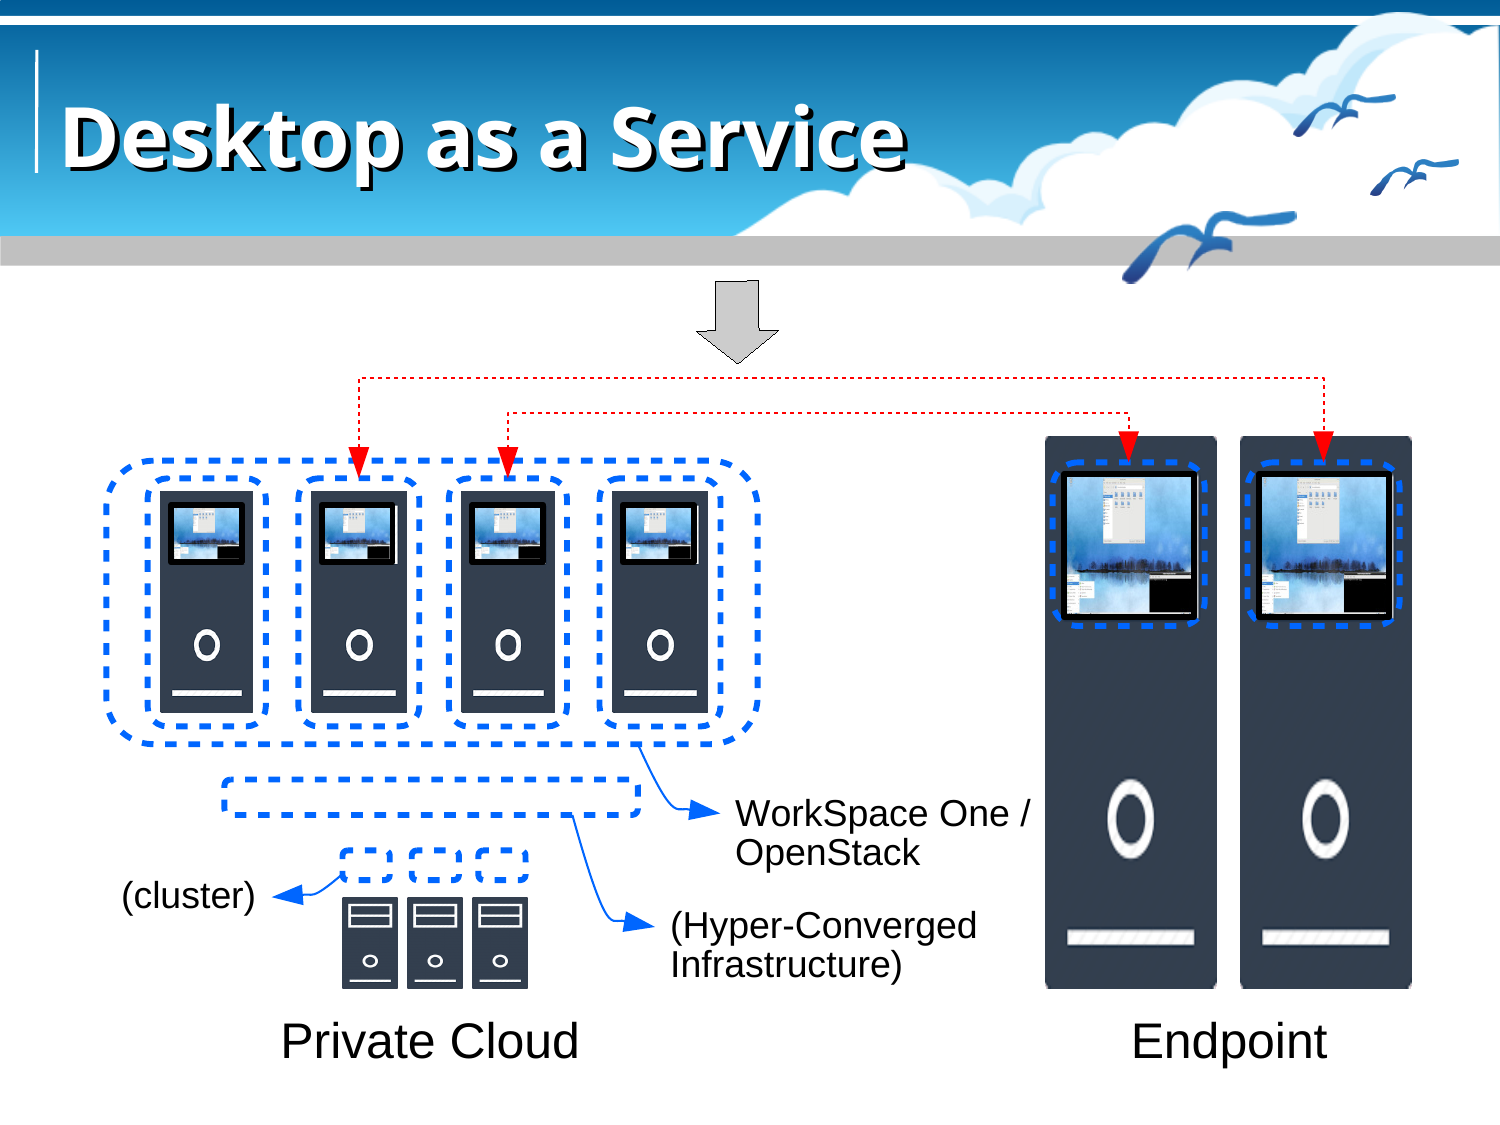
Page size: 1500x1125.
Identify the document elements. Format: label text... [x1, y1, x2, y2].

picture [472, 897, 528, 989]
text_box Private Cloud [265, 1009, 609, 1077]
text_box Endpoint [1116, 1009, 1359, 1077]
picture [611, 490, 709, 714]
text_box WorkSpace One / OpenStack [720, 788, 1045, 881]
picture [1240, 436, 1412, 989]
text_box (Hyper-Converged Infrastructure) [655, 900, 1004, 994]
text_box [696, 280, 779, 364]
text_box (cluster) [106, 869, 272, 924]
picture [159, 490, 254, 714]
picture [407, 897, 463, 989]
title Desktop as a Service [59, 86, 1465, 186]
picture [1045, 436, 1217, 989]
picture [342, 897, 398, 989]
picture [460, 490, 556, 714]
picture [310, 490, 408, 714]
picture [730, 12, 1500, 284]
